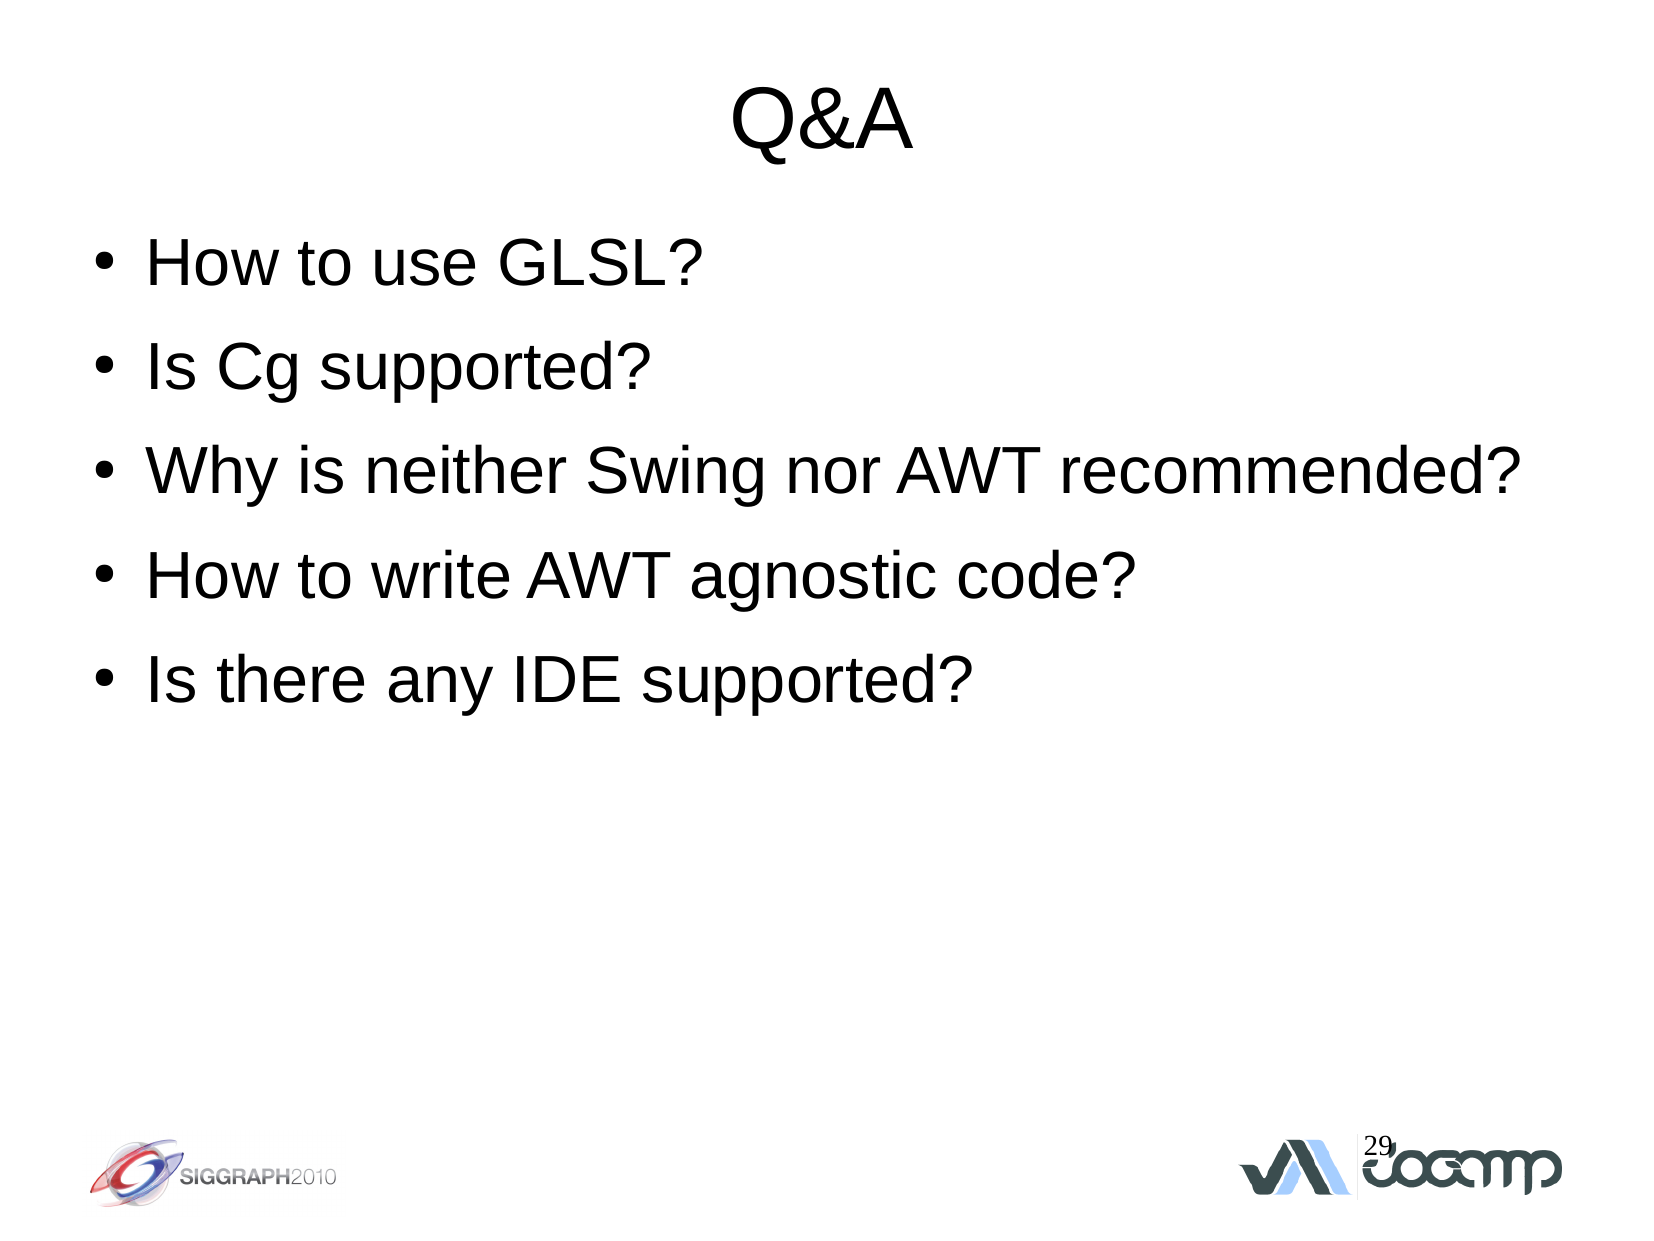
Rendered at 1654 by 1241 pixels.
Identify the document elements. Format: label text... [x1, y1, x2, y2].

picture [82, 1130, 346, 1217]
list How to use GLSL? Is Cg supported? Why is neither Swing nor AWT recommended? How to write AWT agnostic code? Is there any IDE supported? [75, 225, 1571, 1109]
picture [1237, 1134, 1562, 1200]
title Q&A [68, 56, 1576, 181]
